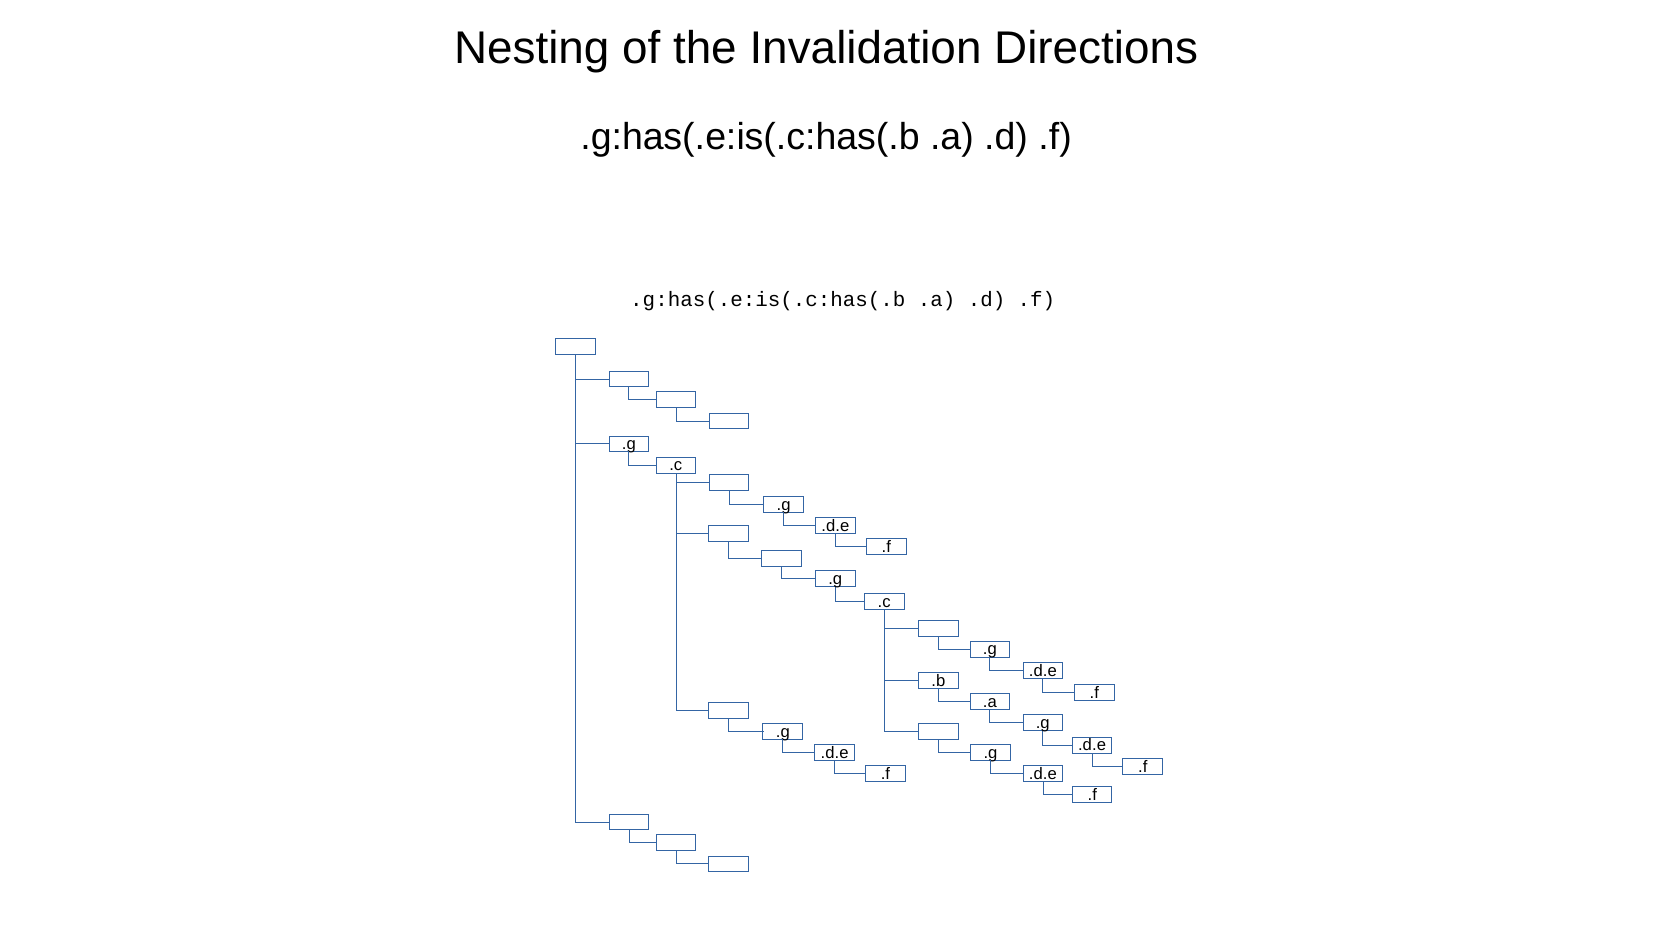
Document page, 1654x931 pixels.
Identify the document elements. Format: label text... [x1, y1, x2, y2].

text_box [761, 550, 802, 567]
text_box .d.e [1023, 662, 1063, 679]
text_box .g [1023, 714, 1063, 731]
text_box [609, 814, 649, 830]
text_box .f [865, 765, 906, 782]
text_box .f [1072, 786, 1112, 803]
text_box .g [970, 641, 1010, 658]
text_box [708, 856, 749, 872]
text_box .g [609, 436, 649, 452]
text_box .g [815, 570, 856, 587]
text_box .g [762, 723, 803, 740]
text_box [656, 391, 696, 408]
text_box .d.e [1023, 765, 1063, 782]
text_box .d.e [814, 744, 855, 761]
text_box .f [1074, 684, 1115, 701]
text_box .c [864, 593, 905, 610]
text_box [708, 702, 749, 719]
text_box [708, 525, 749, 542]
text_box .g [970, 744, 1011, 761]
text_box [709, 474, 749, 491]
text_box .a [970, 693, 1010, 710]
text_box [918, 723, 959, 740]
text_box .c [656, 457, 696, 474]
text_box .g:has(.e:is(.c:has(.b .a) .d) .f) [615, 277, 951, 324]
text_box .f [866, 538, 907, 555]
text_box [709, 413, 749, 429]
text_box .f [1122, 758, 1163, 775]
text_box [918, 620, 959, 637]
text_box Nesting of the Invalidation Directions .g:has(.e:is(.c:has(.b .a) .d) .f) [0, 15, 1654, 166]
text_box .b [918, 672, 959, 689]
text_box .d.e [1072, 737, 1112, 754]
text_box [656, 834, 696, 851]
text_box .g [763, 496, 804, 513]
text_box .d.e [815, 517, 856, 534]
text_box [609, 371, 649, 387]
text_box [555, 338, 596, 355]
